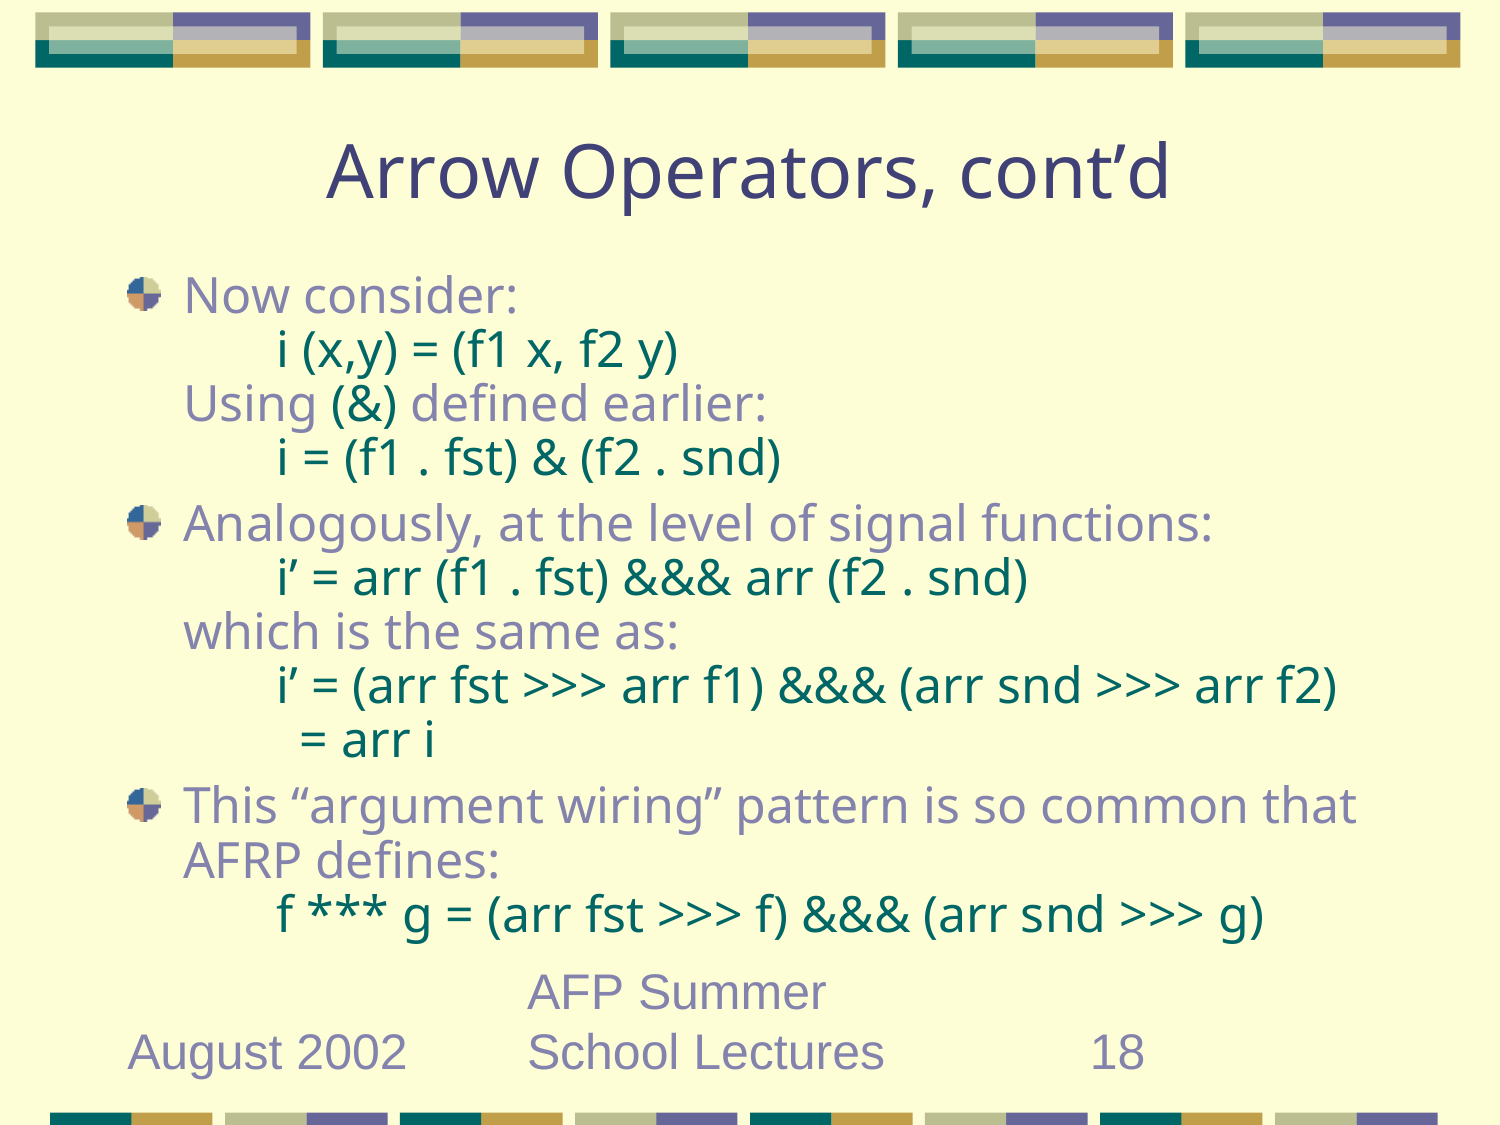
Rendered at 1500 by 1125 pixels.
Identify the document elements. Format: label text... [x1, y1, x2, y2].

title Arrow Operators, cont’d [112, 99, 1388, 238]
list Now consider: i (x,y) = (f1 x, f2 y) Using (&) defined earlier: i = (f1 . fst) & (f2 . snd)‏ Analogously, at the level of signal functions: i’ = arr (f1 . fst) &&& arr (f2 . snd) which is the same as: i’ = (arr fst >>> arr f1) &&& (arr snd >>> arr f2) = arr i This “argument wiring” pattern is so common that AFRP defines: f *** g = (arr fst >>> f) &&& (arr snd >>> g)‏ [112, 262, 1438, 1001]
